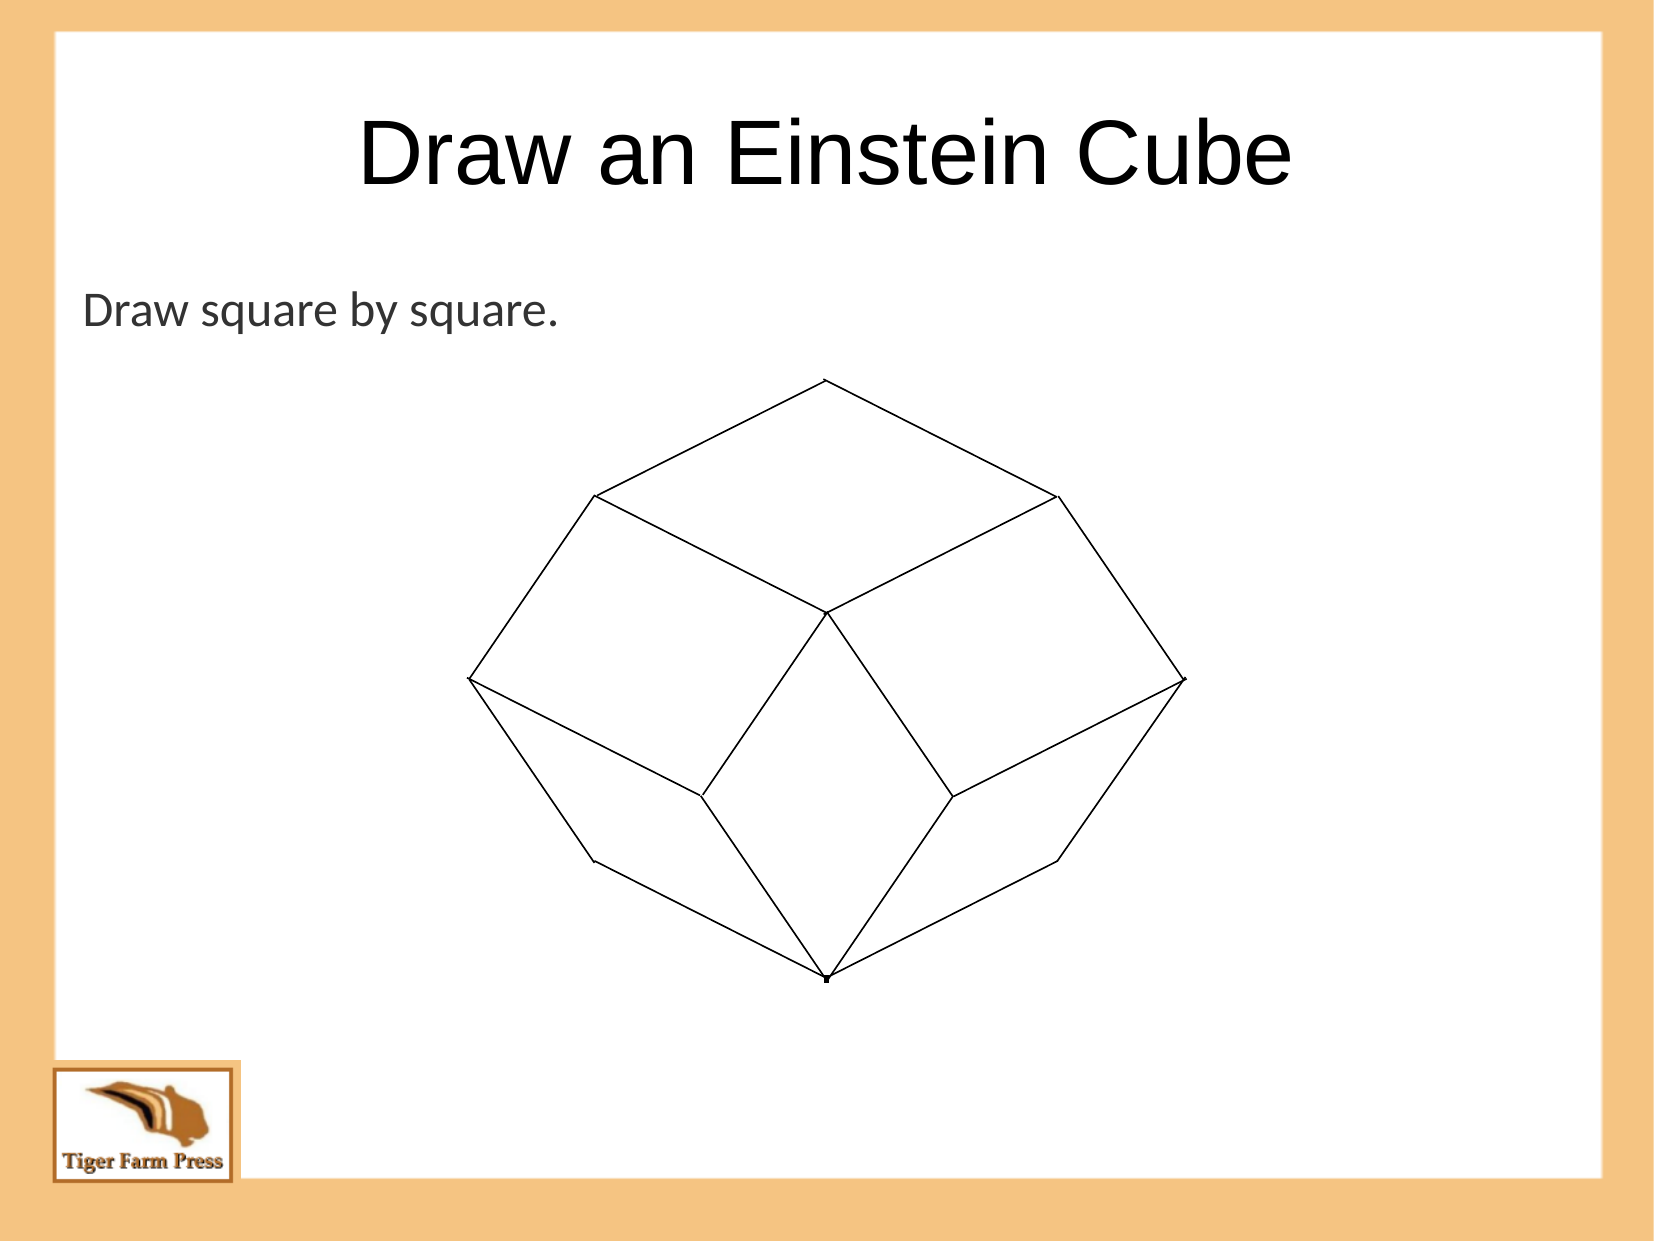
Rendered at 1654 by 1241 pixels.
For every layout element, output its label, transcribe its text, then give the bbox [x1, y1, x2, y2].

picture [0, 0, 1654, 1241]
title Draw an Einstein Cube [82, 49, 1571, 257]
list Draw square by square. [82, 290, 1571, 1109]
